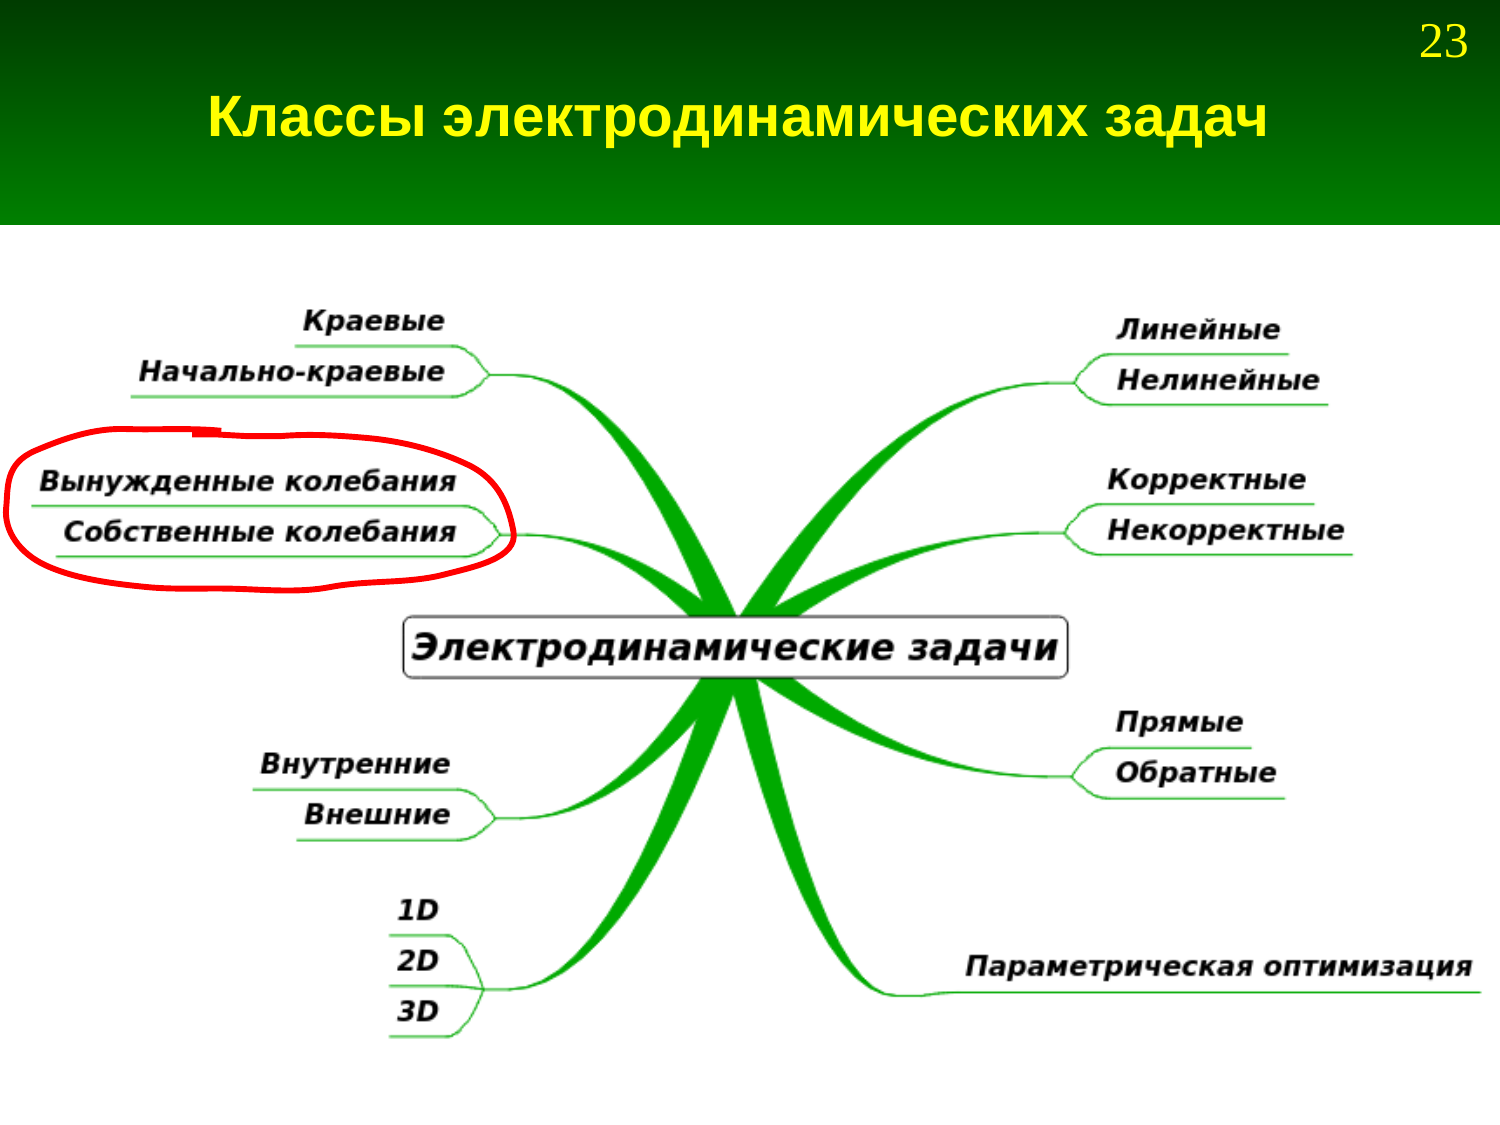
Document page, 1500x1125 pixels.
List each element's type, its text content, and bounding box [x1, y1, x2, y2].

title Классы электродинамических задач [88, 18, 1389, 207]
picture [23, 289, 1489, 1046]
picture [23, 432, 510, 587]
